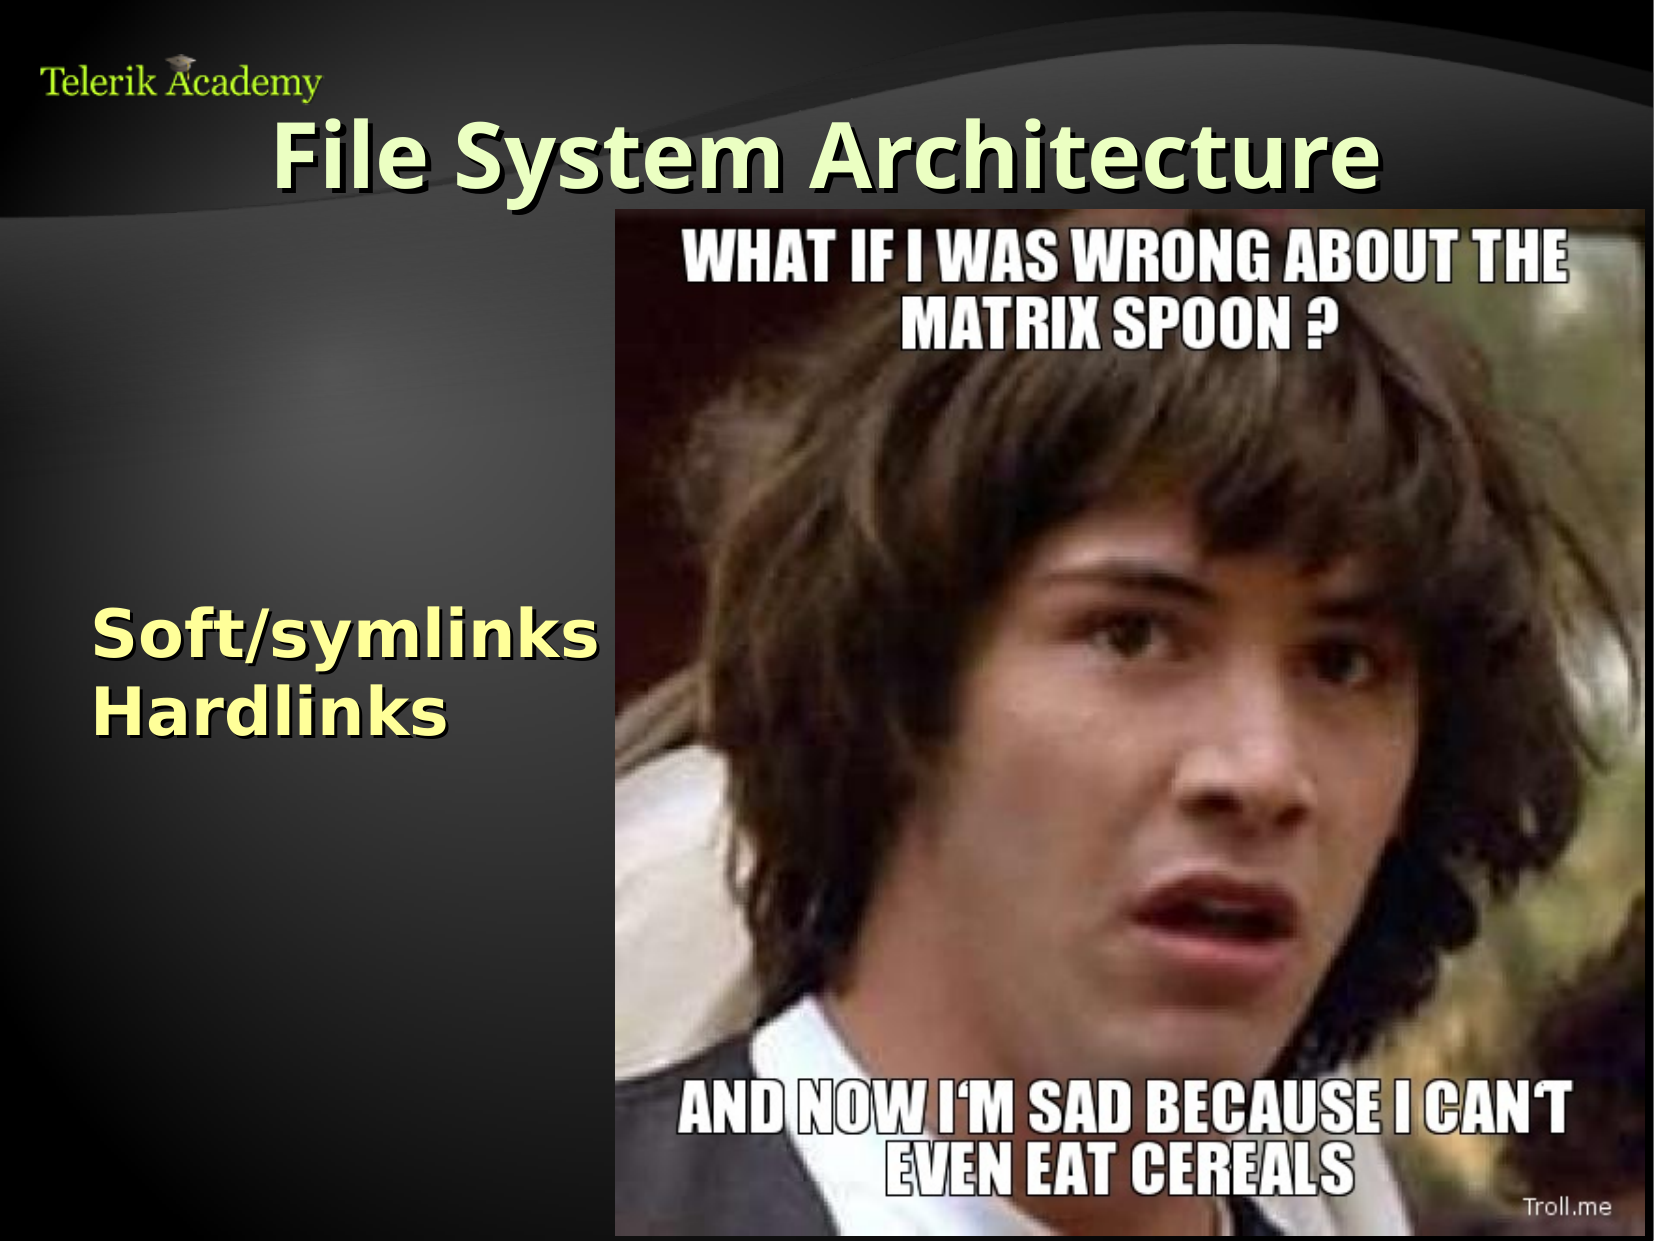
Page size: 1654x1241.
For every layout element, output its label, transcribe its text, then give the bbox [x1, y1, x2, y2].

text_box Soft/symlinks Hardlinks [76, 588, 615, 837]
title File System Architecture [82, 49, 1571, 257]
picture [0, 0, 1654, 1241]
